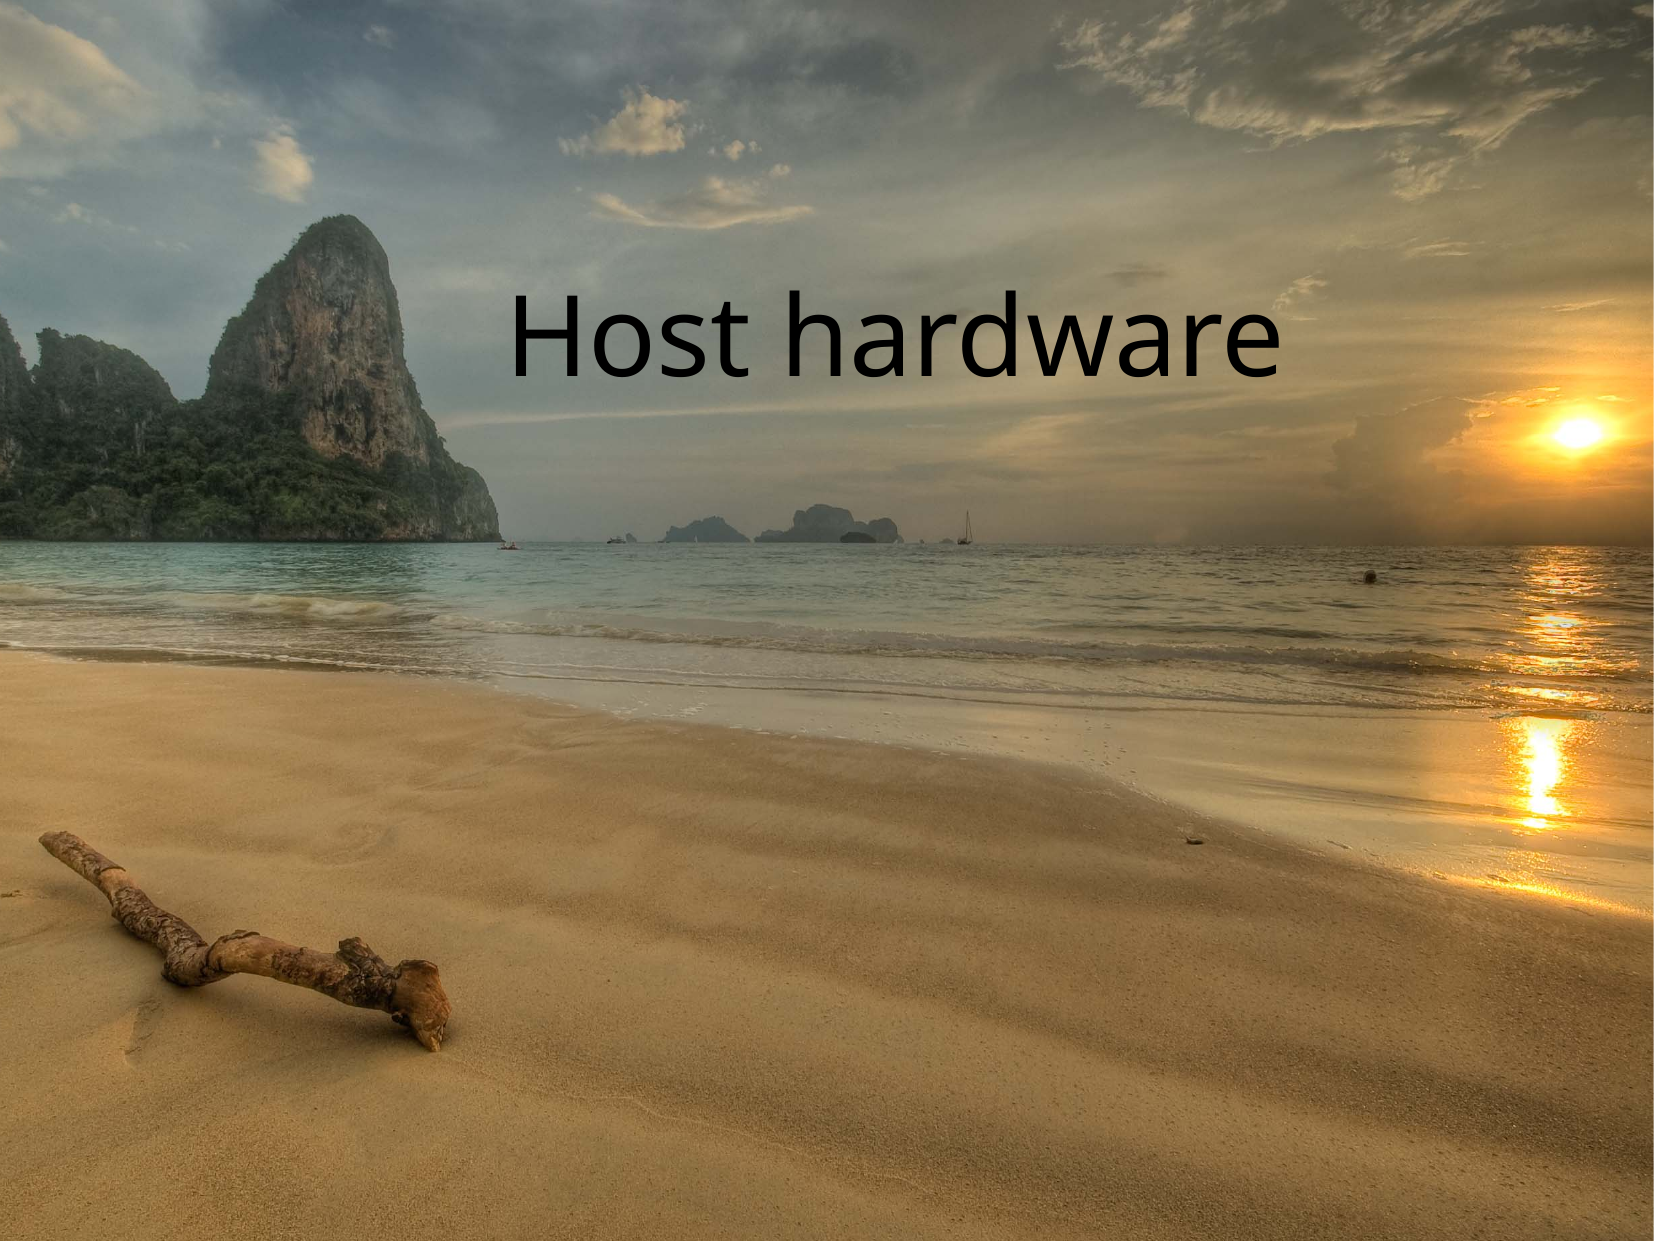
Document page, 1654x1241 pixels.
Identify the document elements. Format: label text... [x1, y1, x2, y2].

picture [0, 0, 1654, 1241]
title Host hardware [505, 0, 1592, 665]
